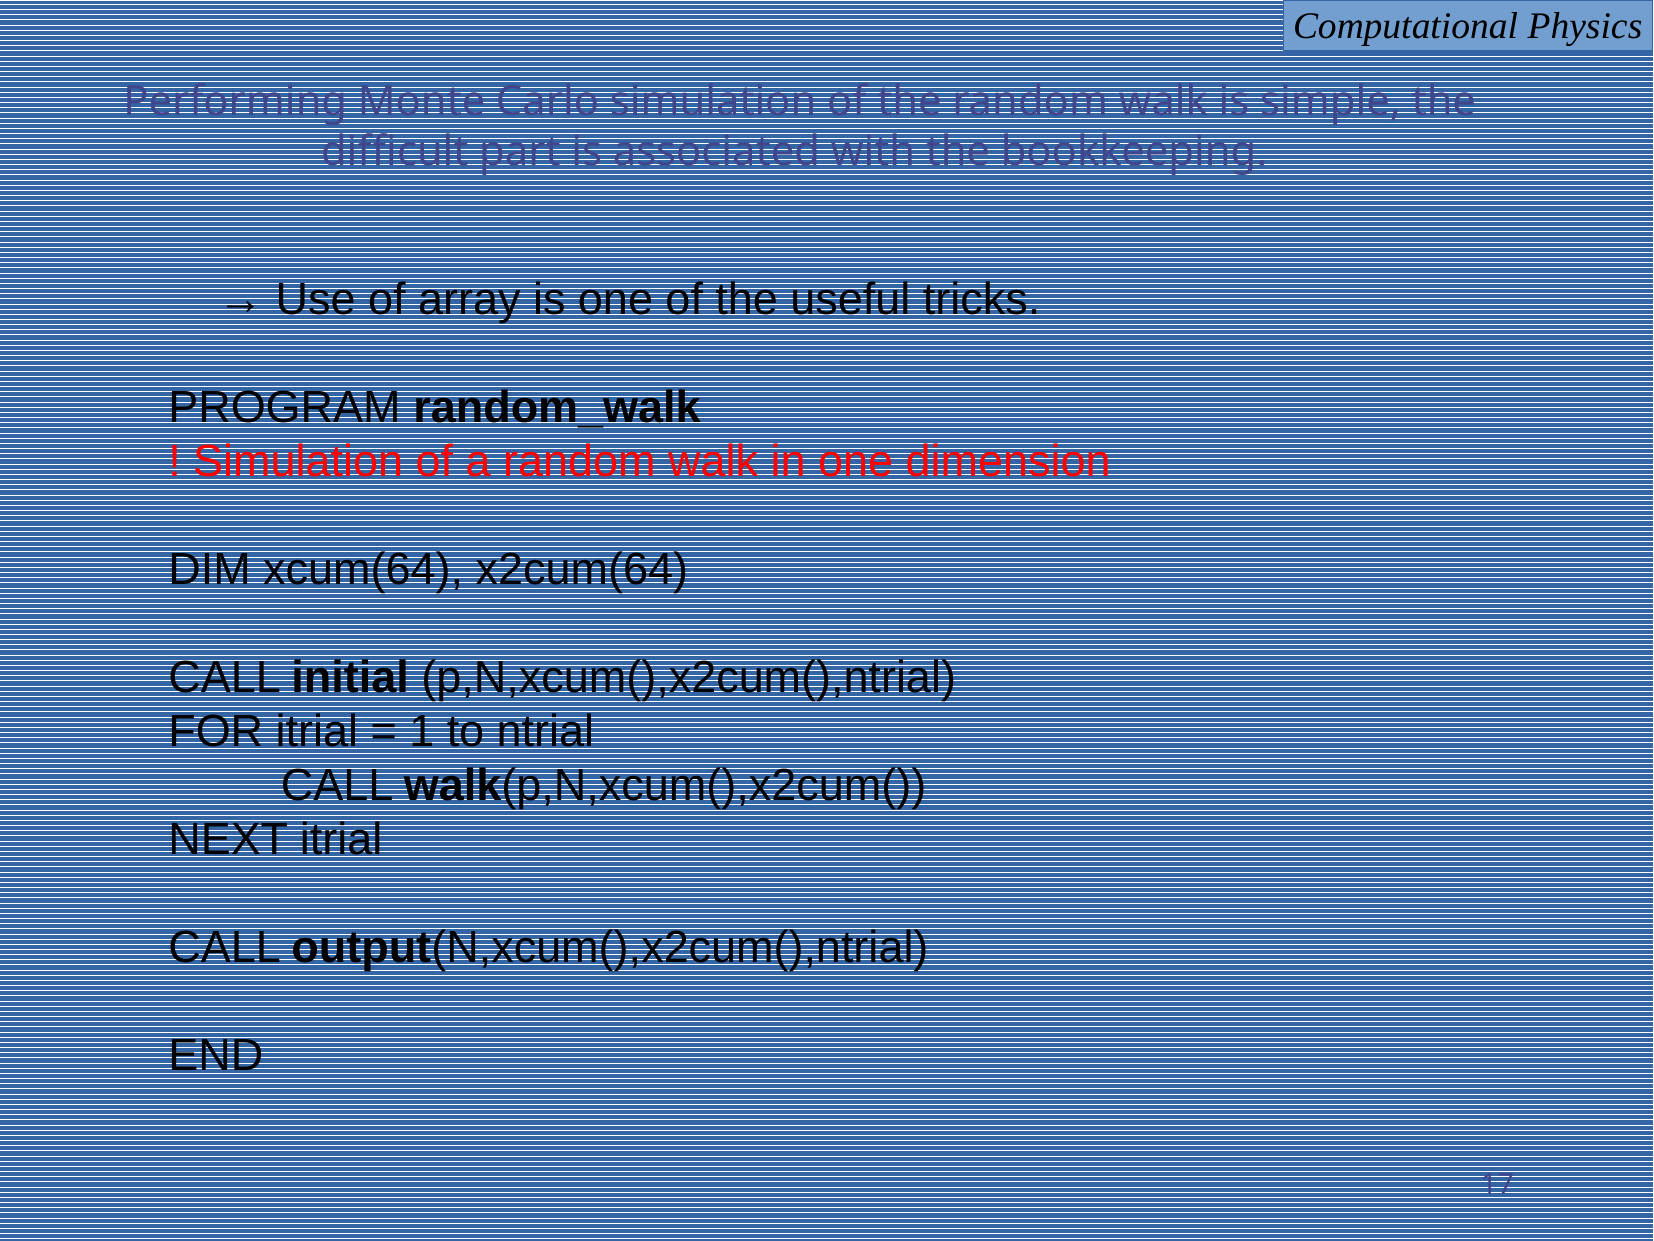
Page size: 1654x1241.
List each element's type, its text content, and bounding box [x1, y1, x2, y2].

list → Use of array is one of the useful tricks. PROGRAM random_walk ! Simulation of a random walk in one dimension DIM xcum(64), x2cum(64) CALL initial (p,N,xcum(),x2cum(),ntrial) FOR itrial = 1 to ntrial CALL walk(p,N,xcum(),x2cum()) NEXT itrial CALL output(N,xcum(),x2cum(),ntrial) END [153, 262, 1559, 1090]
title Performing Monte Carlo simulation of the random walk is simple, the difficult part is associated with the bookkeeping. [97, 60, 1503, 182]
text_box <number> [1184, 1130, 1529, 1213]
